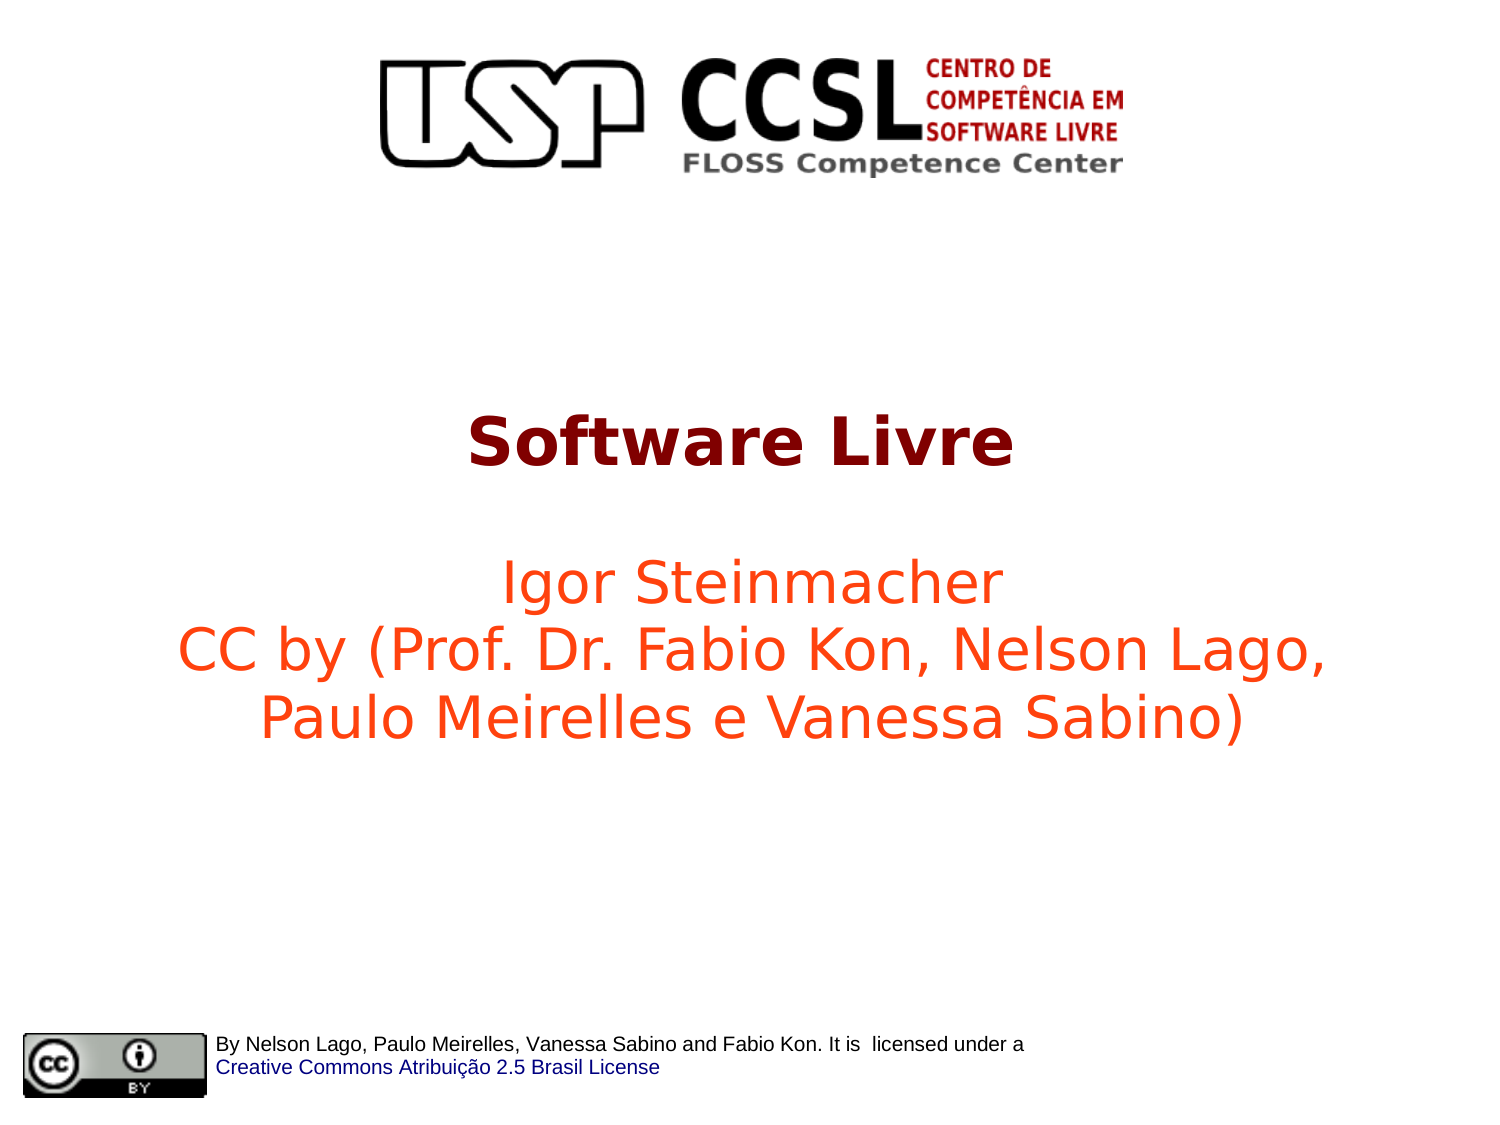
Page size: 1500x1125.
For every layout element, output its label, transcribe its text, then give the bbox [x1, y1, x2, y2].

text_box [826, 944, 1500, 1125]
subtitle Software Livre Igor Steinmacher CC by (Prof. Dr. Fabio Kon, Nelson Lago, Paulo Meirelles e Vanessa Sabino) [59, 206, 1447, 950]
picture [23, 1033, 200, 1099]
text_box By Nelson Lago, Paulo Meirelles, Vanessa Sabino and Fabio Kon. It is licensed under a Creative Commons Atribuição 2.5 Brasil License [200, 1025, 1064, 1101]
picture [380, 58, 1123, 178]
